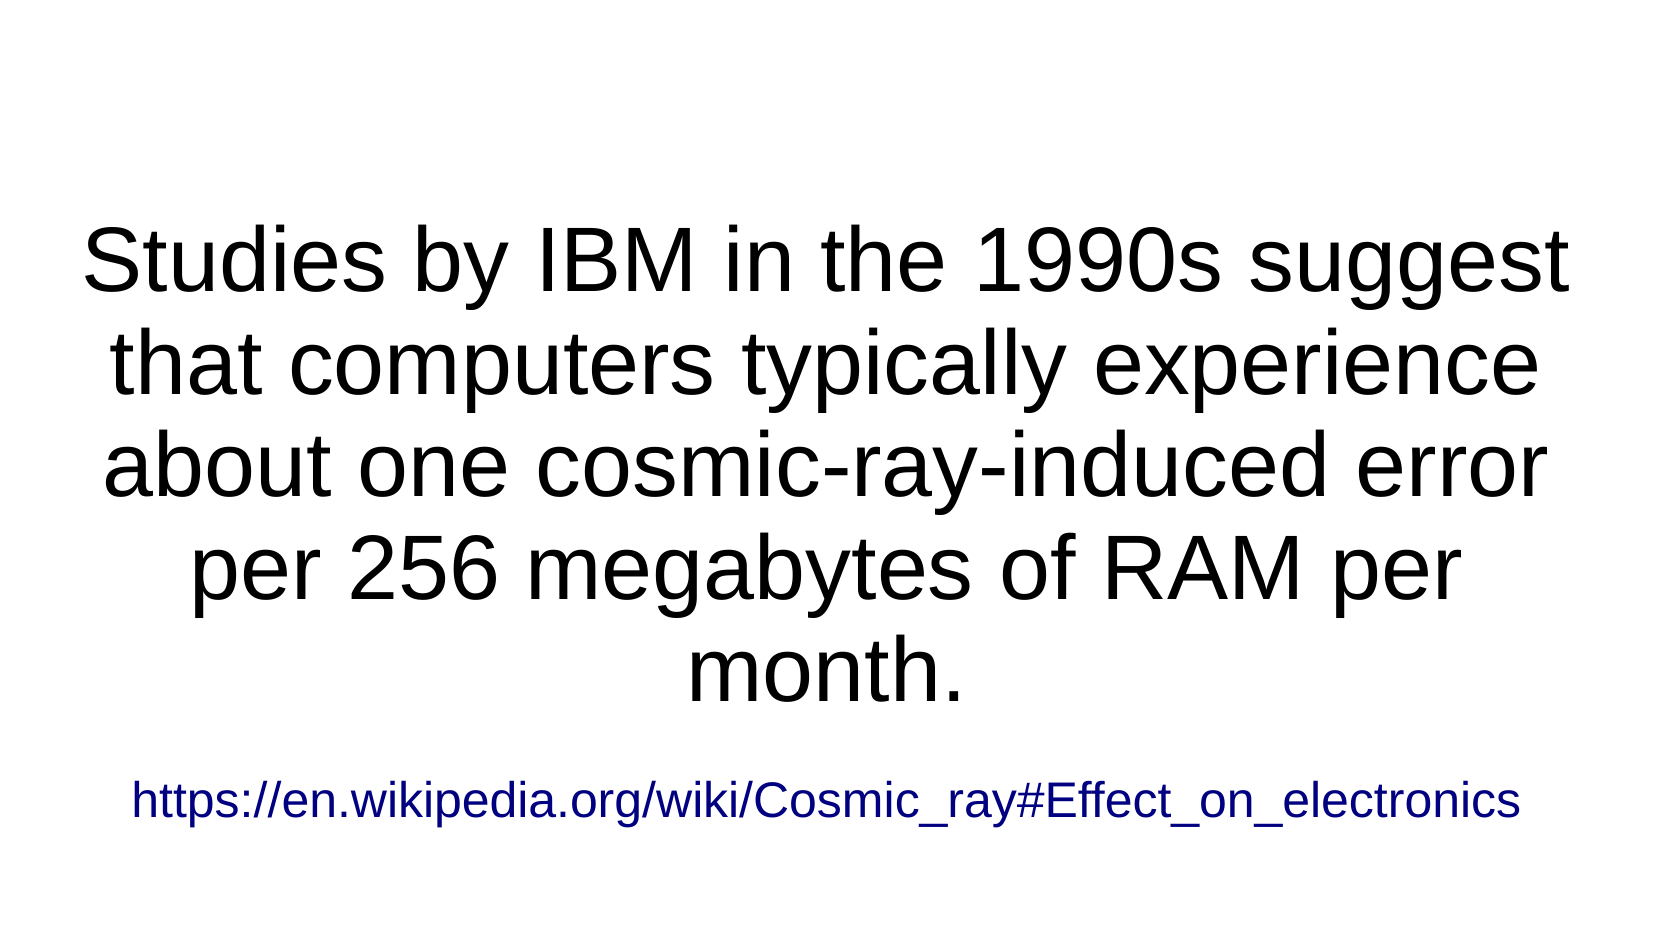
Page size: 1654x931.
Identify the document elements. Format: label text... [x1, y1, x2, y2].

text_box https://en.wikipedia.org/wiki/Cosmic_ray#Effect_on_electronics [104, 765, 1550, 873]
title Studies by IBM in the 1990s suggest that computers typically experience about one cosmic-ray-induced error per 256 megabytes of RAM per month. [73, 41, 1581, 890]
